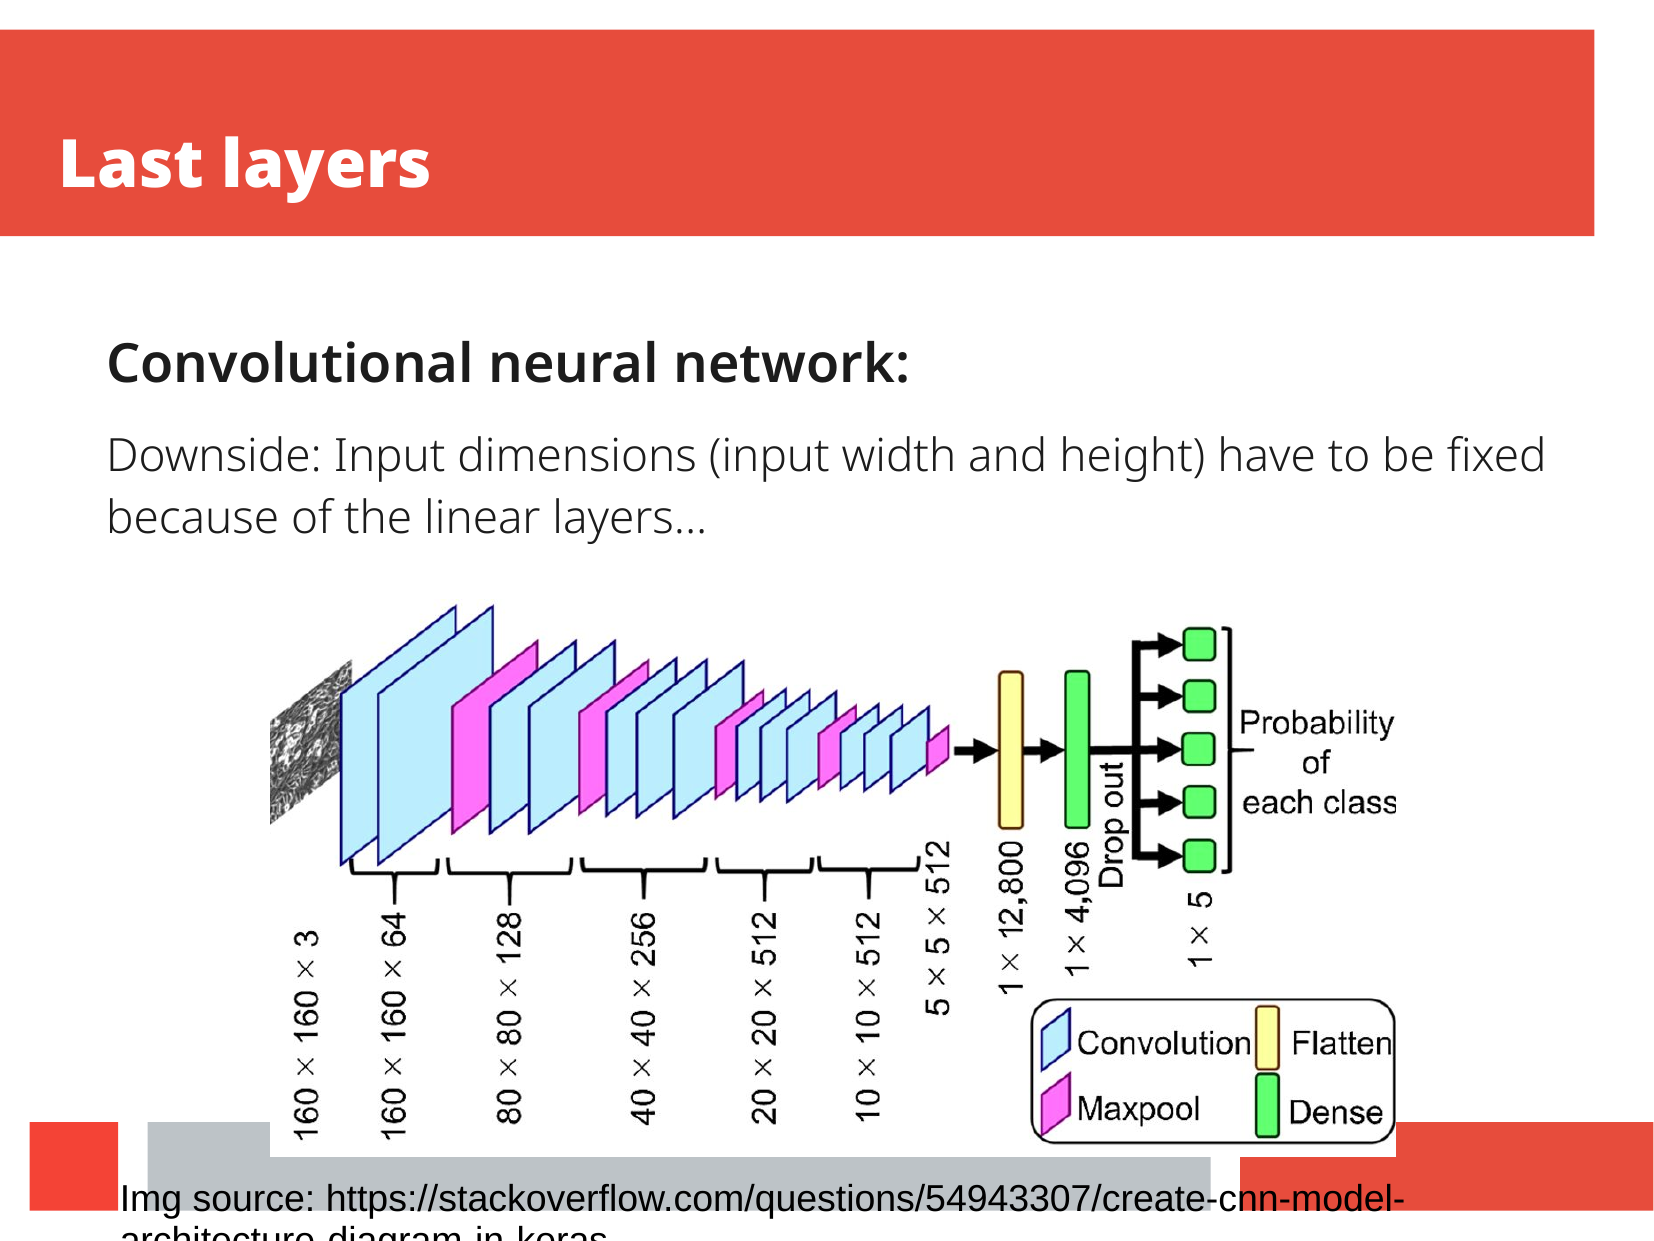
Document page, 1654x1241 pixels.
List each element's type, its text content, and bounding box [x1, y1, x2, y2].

list Convolutional neural network: Downside: Input dimensions (input width and height) have to be fixed because of the linear layers... [59, 324, 1565, 1093]
title Last layers [59, 59, 1595, 207]
picture [270, 599, 1396, 1157]
text_box Img source: https://stackoverflow.com/questions/54943307/create-cnn-model-architecture-diagram-in-keras [105, 1170, 1426, 1241]
